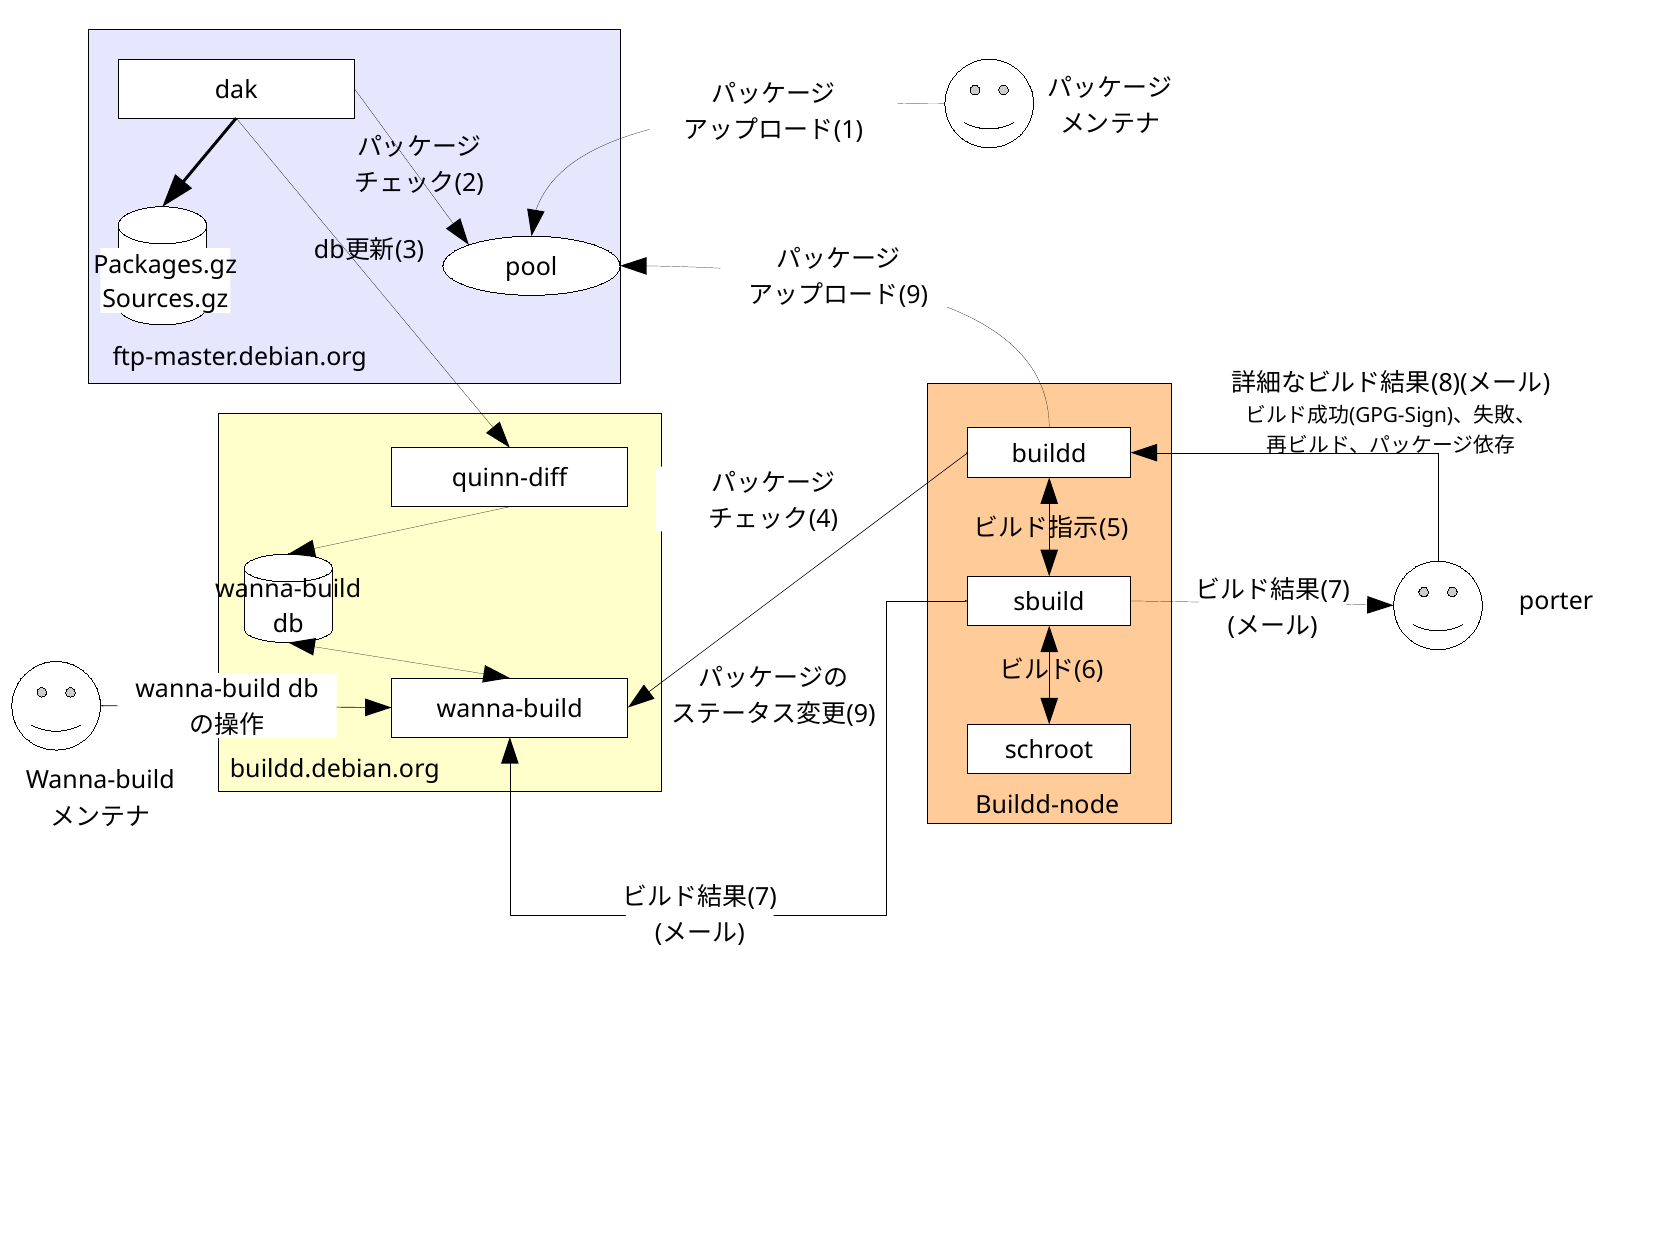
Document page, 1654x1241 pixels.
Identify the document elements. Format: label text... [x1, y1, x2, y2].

text_box wanna-build db [244, 554, 333, 643]
text_box パッケージ アップロード(1) [649, 76, 898, 142]
text_box パッケージ メンテナ [1045, 70, 1176, 136]
text_box [360, 266, 621, 384]
text_box wanna-build db の操作 [118, 673, 337, 739]
text_box [511, 684, 662, 792]
text_box [238, 92, 452, 230]
text_box ビルド(6) [962, 643, 1140, 691]
text_box [88, 29, 621, 384]
text_box Wanna-build メンテナ [17, 767, 184, 827]
text_box wanna-build [391, 678, 628, 738]
text_box Packages.gz Sources.gz [100, 248, 231, 313]
text_box パッケージ チェック(2) [324, 129, 514, 195]
text_box dak [118, 59, 355, 119]
text_box ビルド結果(7) (メール) [1198, 572, 1347, 638]
text_box パッケージ チェック(4) [864, 511, 892, 532]
text_box sbuild [967, 576, 1131, 626]
text_box パッケージの ステータス変更(9) [673, 661, 875, 727]
text_box Buildd-node [945, 787, 1150, 821]
text_box ビルド結果(7) (メール) [625, 879, 774, 945]
text_box [315, 413, 662, 705]
text_box buildd [967, 427, 1131, 478]
text_box ビルド指示(5) [962, 501, 1140, 550]
text_box [218, 413, 507, 707]
text_box buildd.debian.org [208, 748, 455, 786]
text_box [1393, 561, 1483, 650]
text_box 詳細なビルド結果(8)(メール) ビルド成功(GPG-Sign)、失敗、 再ビルド、パッケージ依存 [1228, 377, 1554, 443]
text_box パッケージ チェック(4) [655, 466, 892, 532]
text_box schroot [967, 724, 1131, 774]
text_box [1041, 383, 1172, 453]
text_box porter [1511, 584, 1601, 615]
text_box [927, 383, 1049, 482]
text_box [533, 139, 621, 265]
text_box ftp-master.debian.org [102, 336, 378, 375]
text_box db更新(3) [265, 230, 473, 266]
text_box [927, 455, 1048, 601]
text_box [1050, 454, 1172, 601]
text_box パッケージ アップロード(9) [720, 242, 957, 308]
text_box pool [442, 236, 620, 296]
text_box [927, 602, 1172, 824]
text_box quinn-diff [391, 447, 628, 507]
text_box [218, 708, 510, 792]
text_box [944, 59, 1034, 148]
text_box [11, 661, 101, 751]
